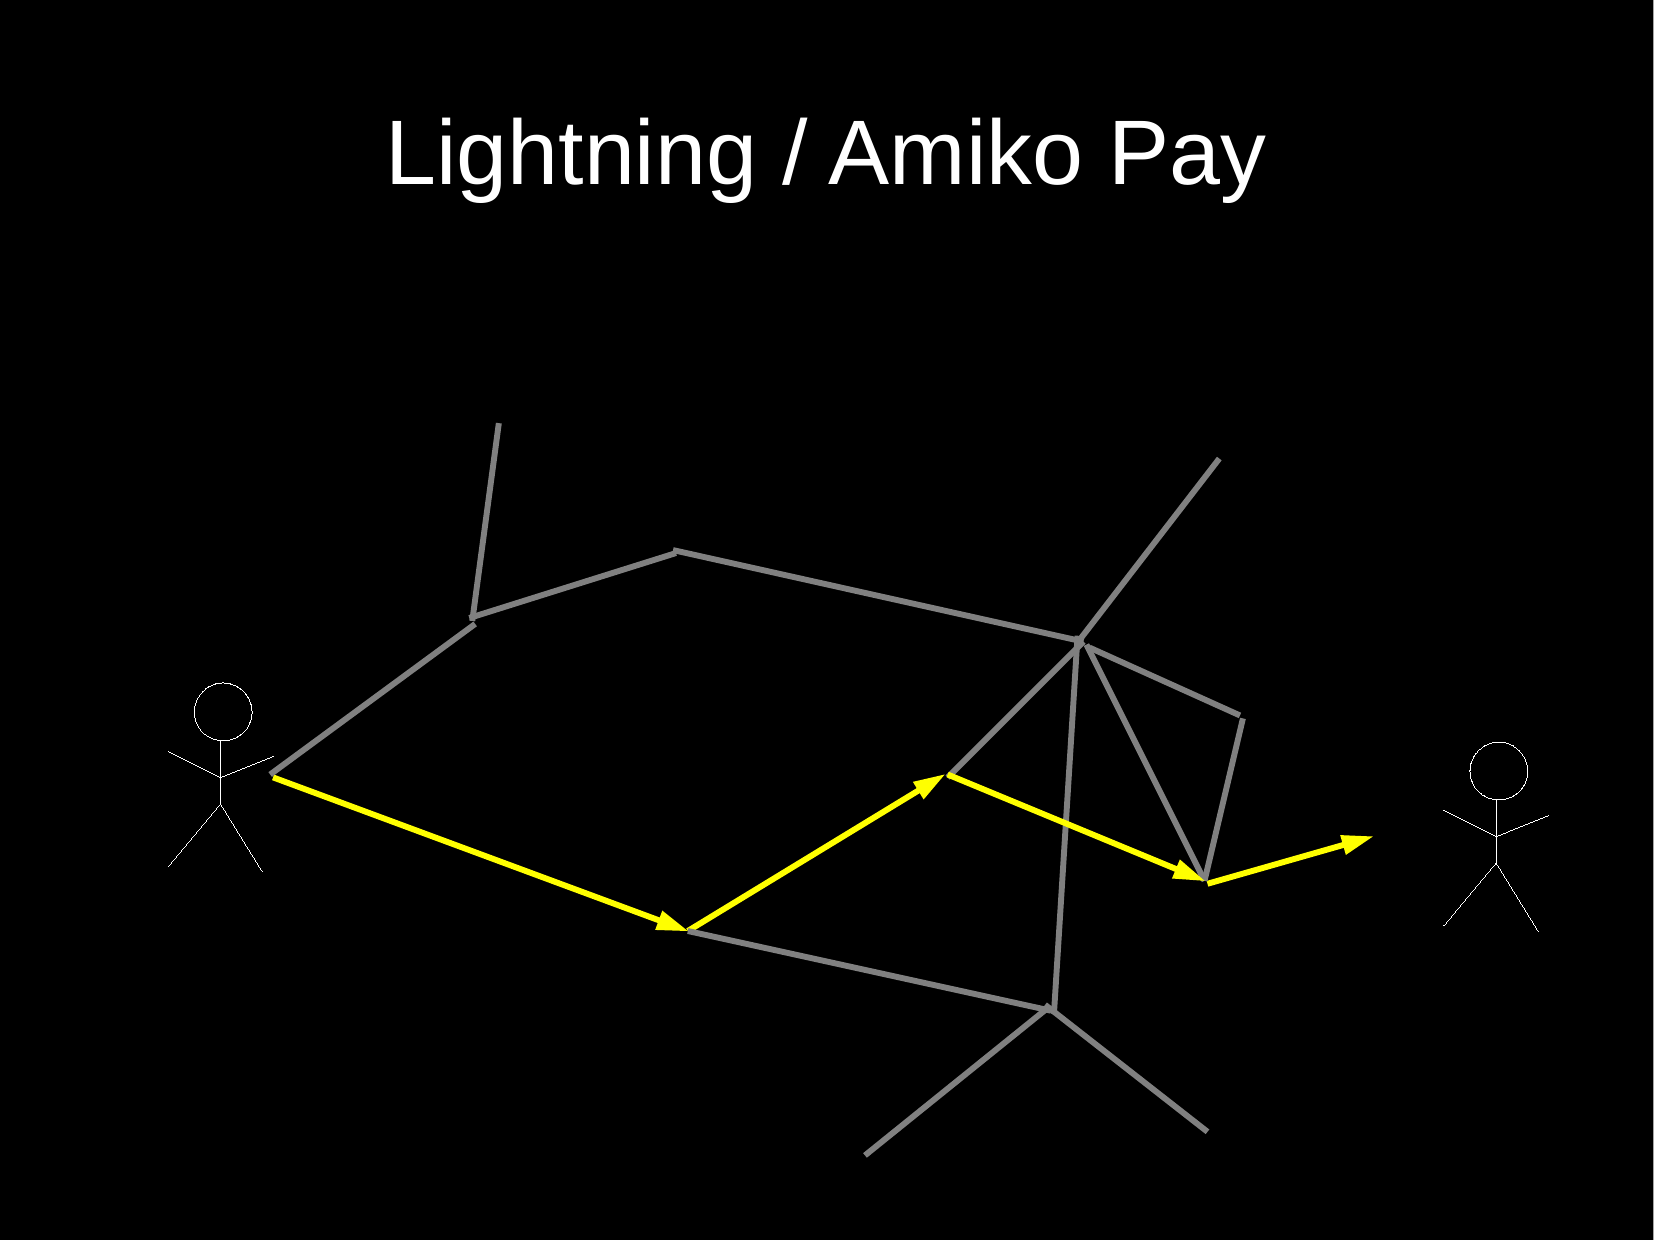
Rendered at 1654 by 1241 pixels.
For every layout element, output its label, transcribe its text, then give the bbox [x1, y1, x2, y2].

title Lightning / Amiko Pay [82, 49, 1571, 257]
